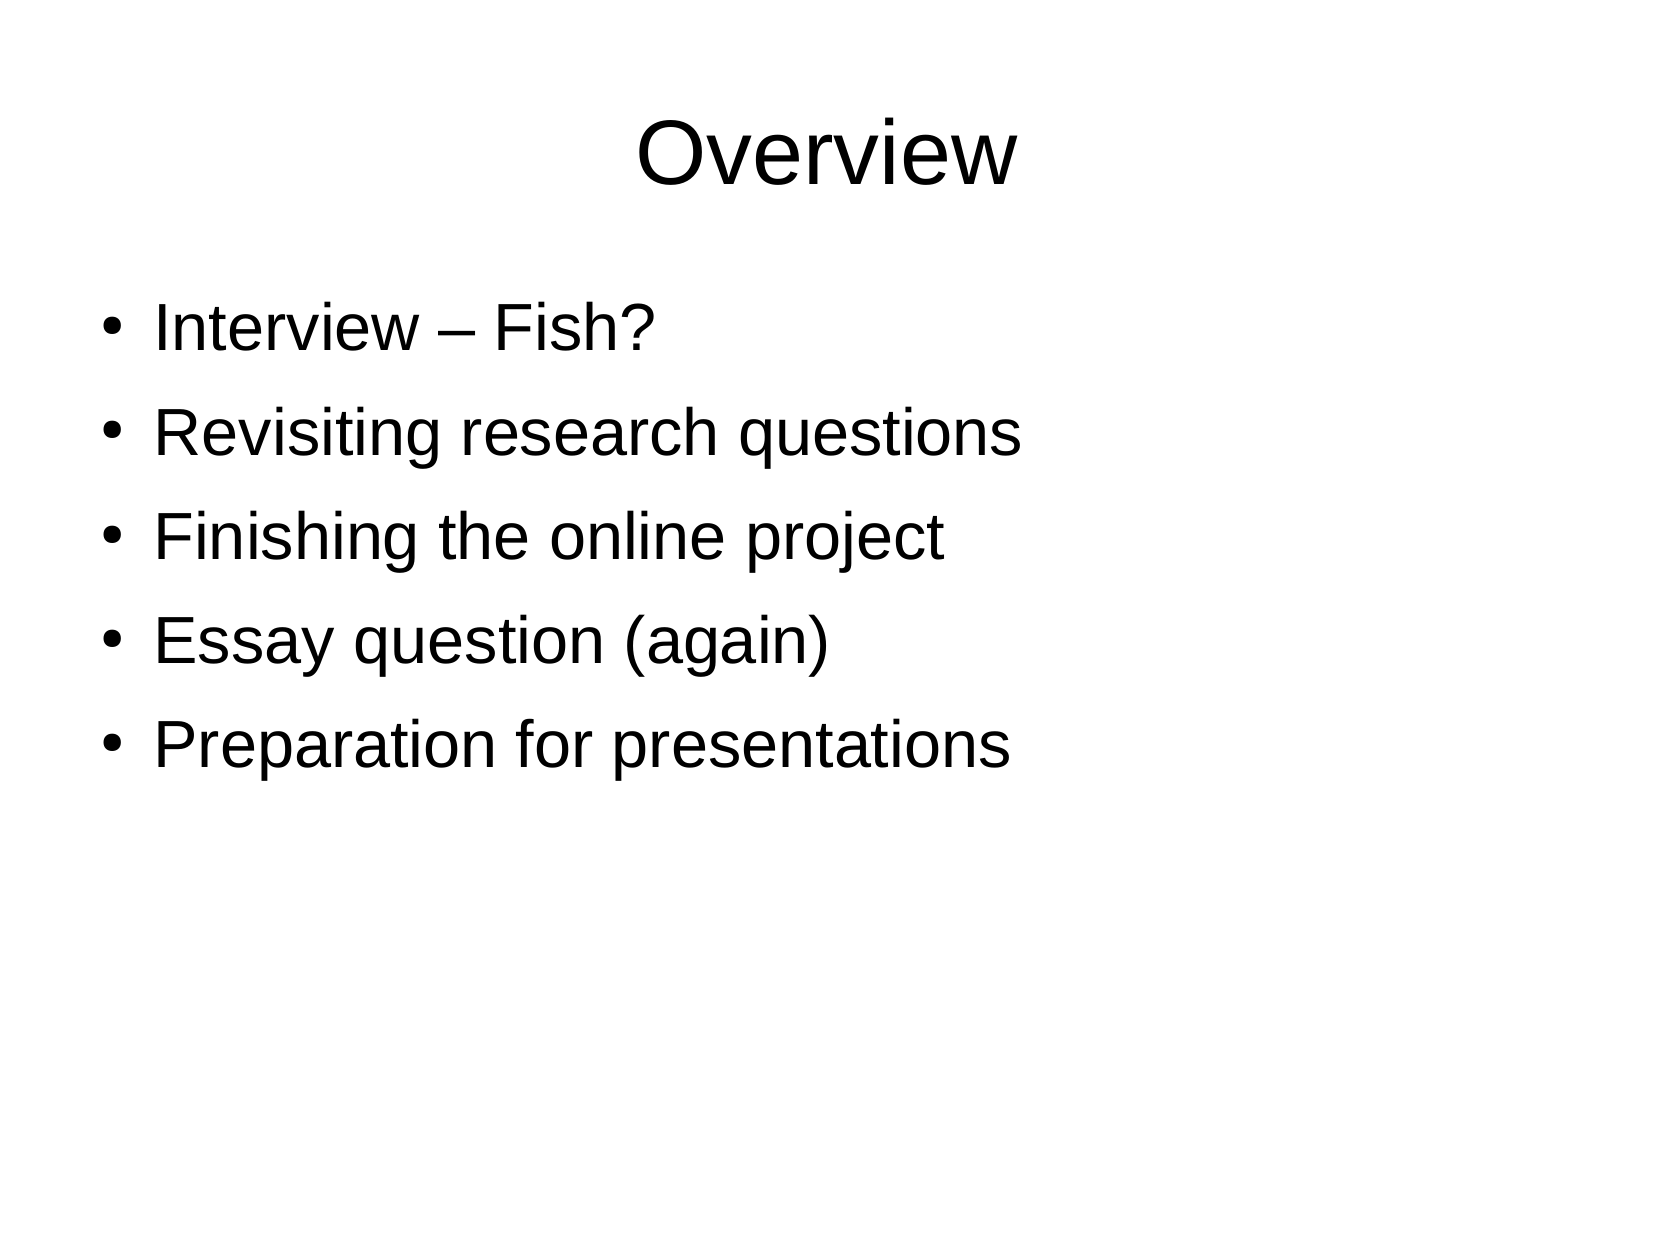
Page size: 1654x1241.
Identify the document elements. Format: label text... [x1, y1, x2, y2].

title Overview [82, 49, 1571, 257]
list Interview – Fish? Revisiting research questions Finishing the online project Essay question (again) Preparation for presentations [82, 290, 1571, 1010]
